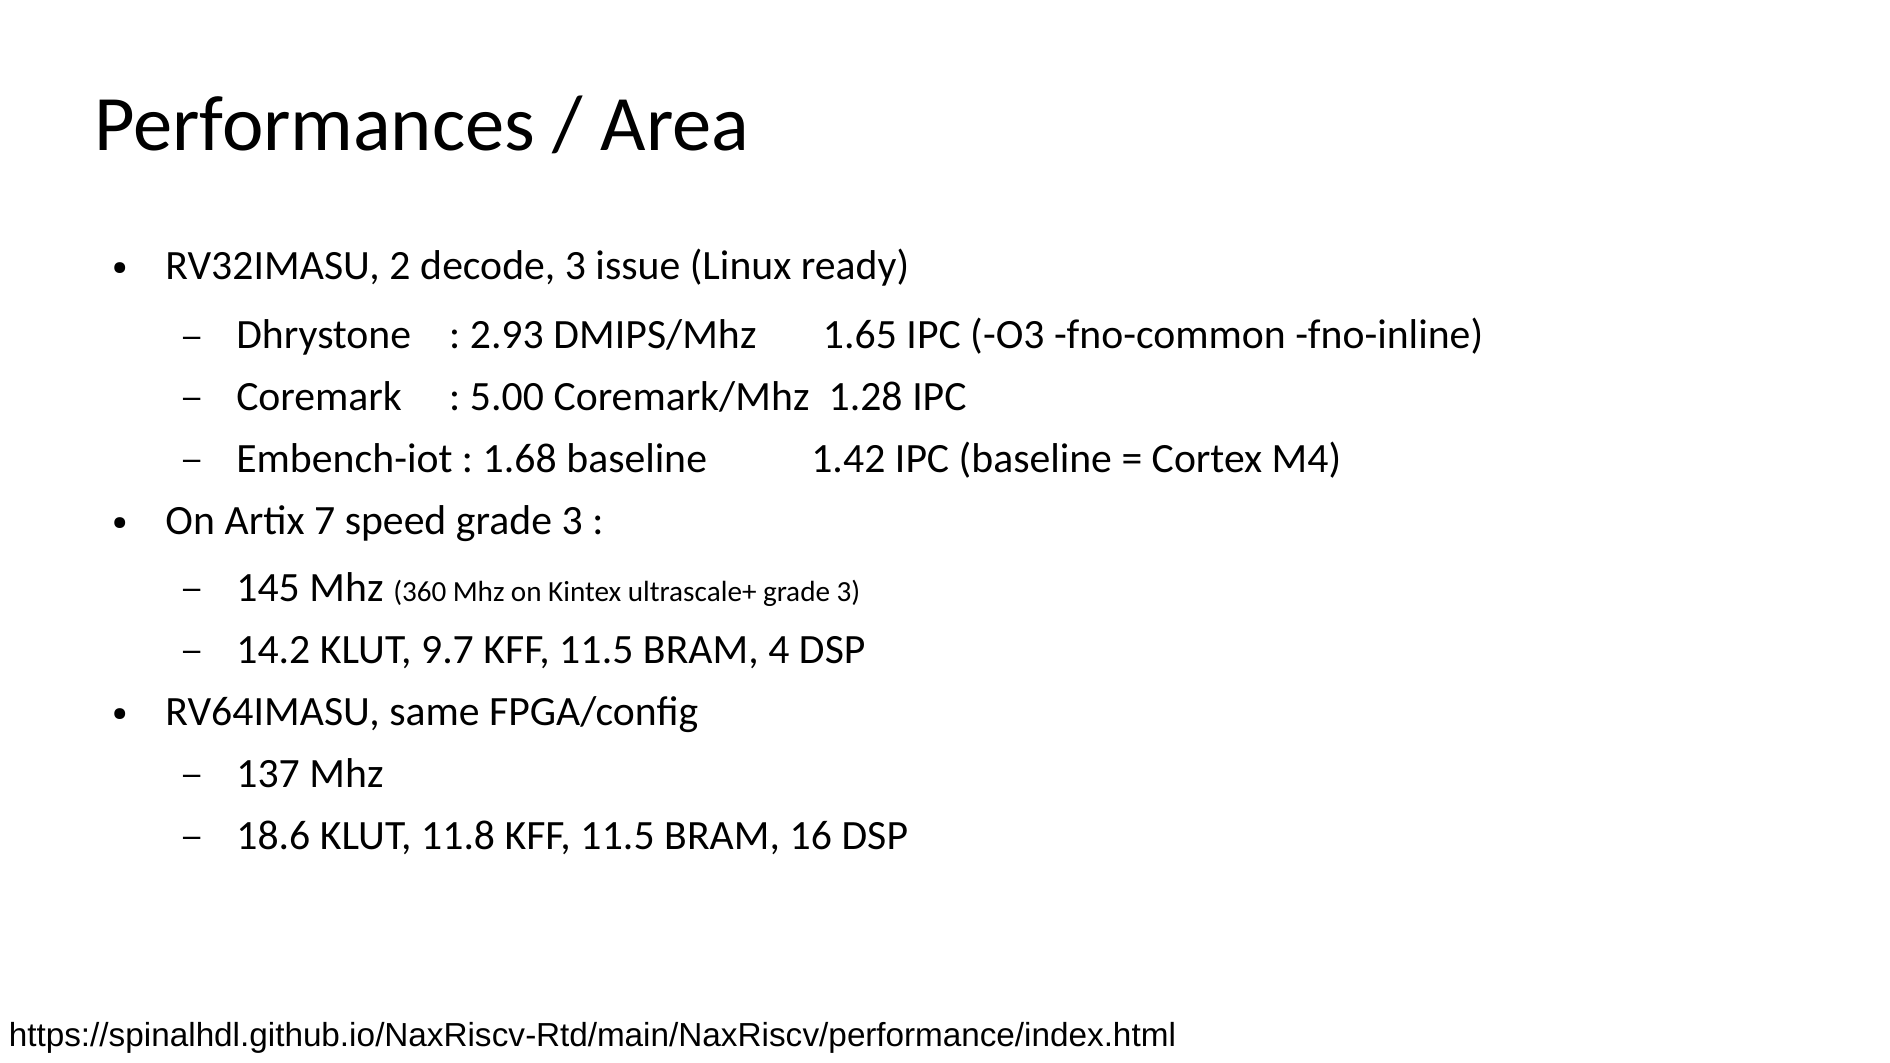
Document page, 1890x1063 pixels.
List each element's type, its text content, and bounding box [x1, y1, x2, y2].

title Performances / Area [94, 42, 1796, 220]
text_box https://spinalhdl.github.io/NaxRiscv-Rtd/main/NaxRiscv/performance/index.html [0, 1009, 1400, 1063]
list RV32IMASU, 2 decode, 3 issue (Linux ready) Dhrystone : 2.93 DMIPS/Mhz 1.65 IPC (-O3 -fno-common -fno-inline) Coremark : 5.00 Coremark/Mhz 1.28 IPC Embench-iot : 1.68 baseline 1.42 IPC (baseline = Cortex M4) On Artix 7 speed grade 3 : 145 Mhz (360 Mhz on Kintex ultrascale+ grade 3) 14.2 KLUT, 9.7 KFF, 11.5 BRAM, 4 DSP RV64IMASU, same FPGA/config 137 Mhz 18.6 KLUT, 11.8 KFF, 11.5 BRAM, 16 DSP [94, 248, 1878, 1063]
